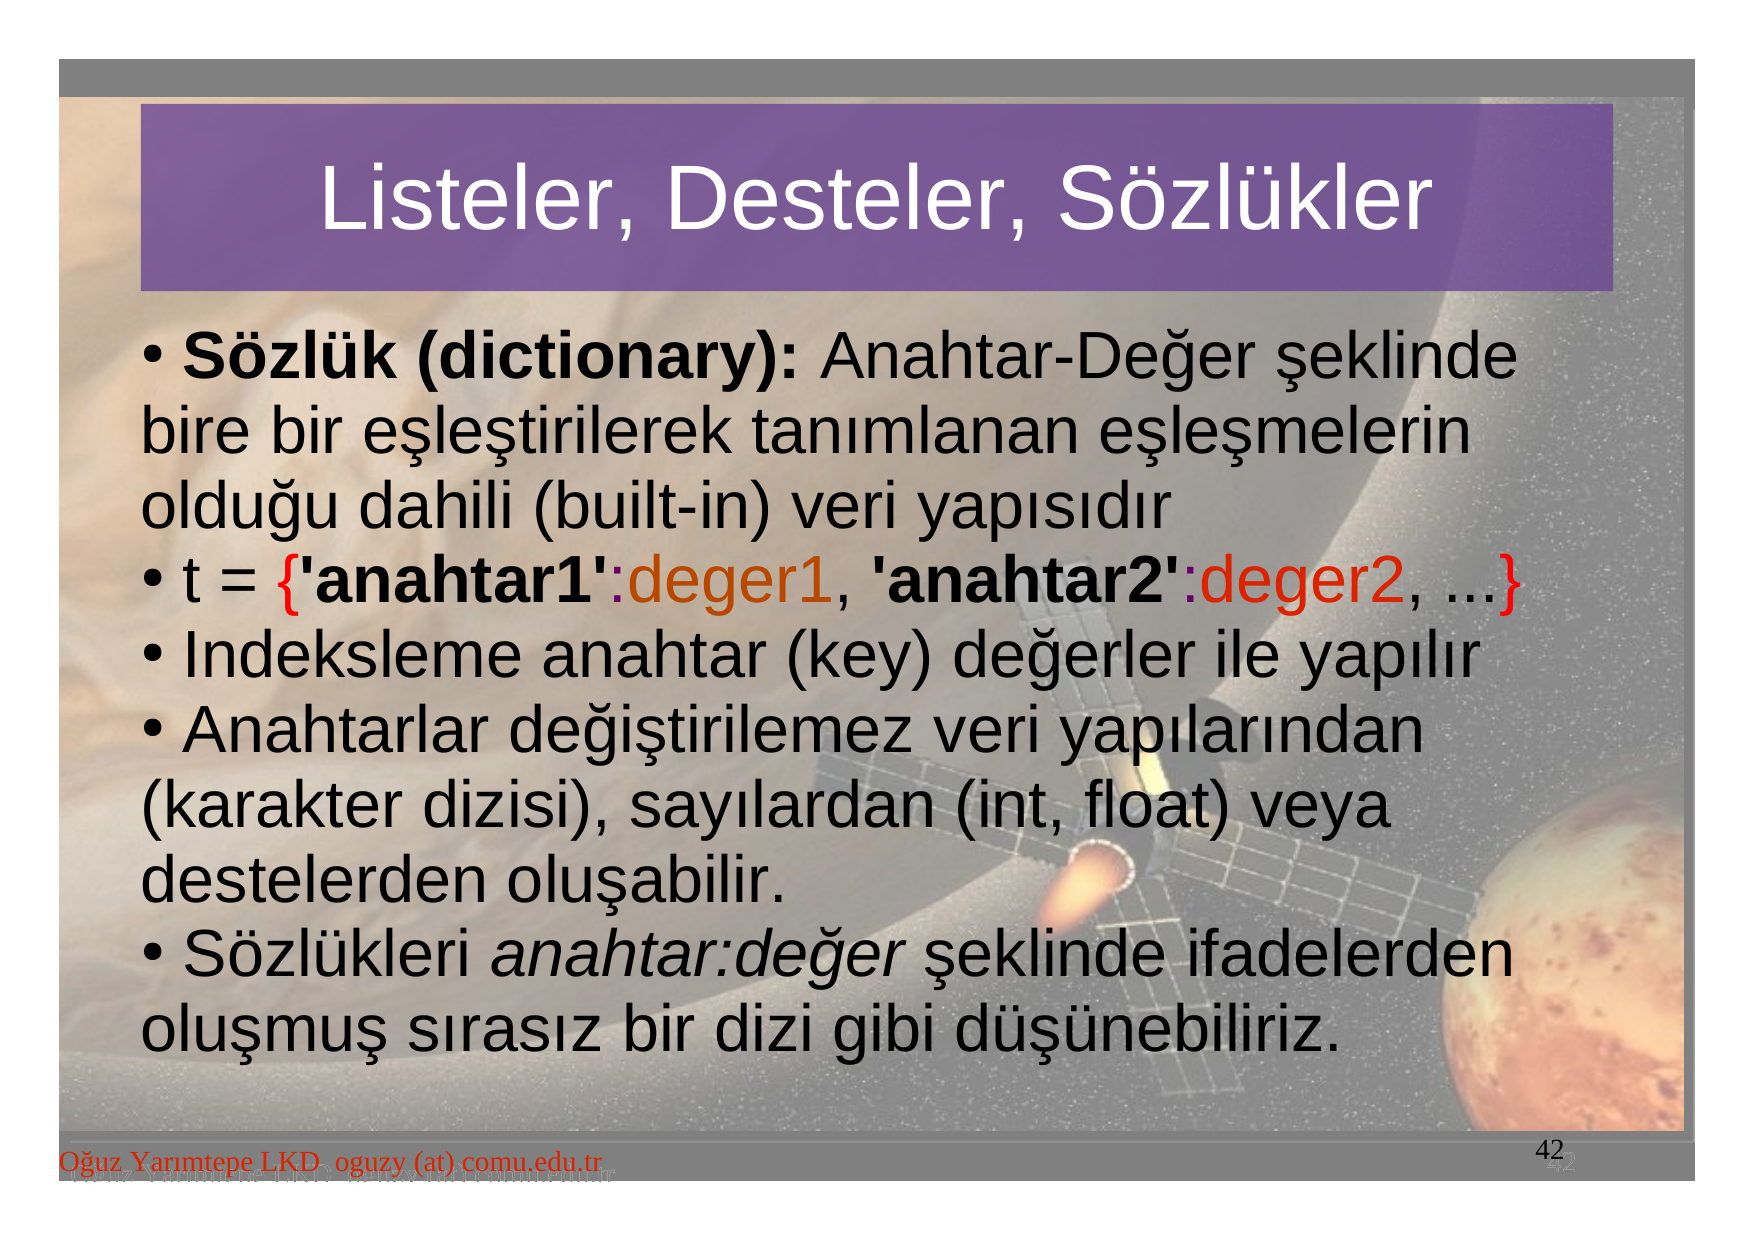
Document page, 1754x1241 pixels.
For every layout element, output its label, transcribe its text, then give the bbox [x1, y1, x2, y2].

subtitle Sözlük (dictionary): Anahtar-Değer şeklinde bire bir eşleştirilerek tanımlanan eşleşmelerin olduğu dahili (built-in) veri yapısıdır t = {'anahtar1':deger1, 'anahtar2':deger2, ...} Indeksleme anahtar (key) değerler ile yapılır Anahtarlar değiştirilemez veri yapılarından (karakter dizisi), sayılardan (int, float) veya destelerden oluşabilir. Sözlükleri anahtar:değer şeklinde ifadelerden oluşmuş sırasız bir dizi gibi düşünebiliriz. [140, 314, 1614, 1070]
title Listeler, Desteler, Sözlükler [140, 103, 1614, 292]
picture [59, 97, 1684, 1131]
